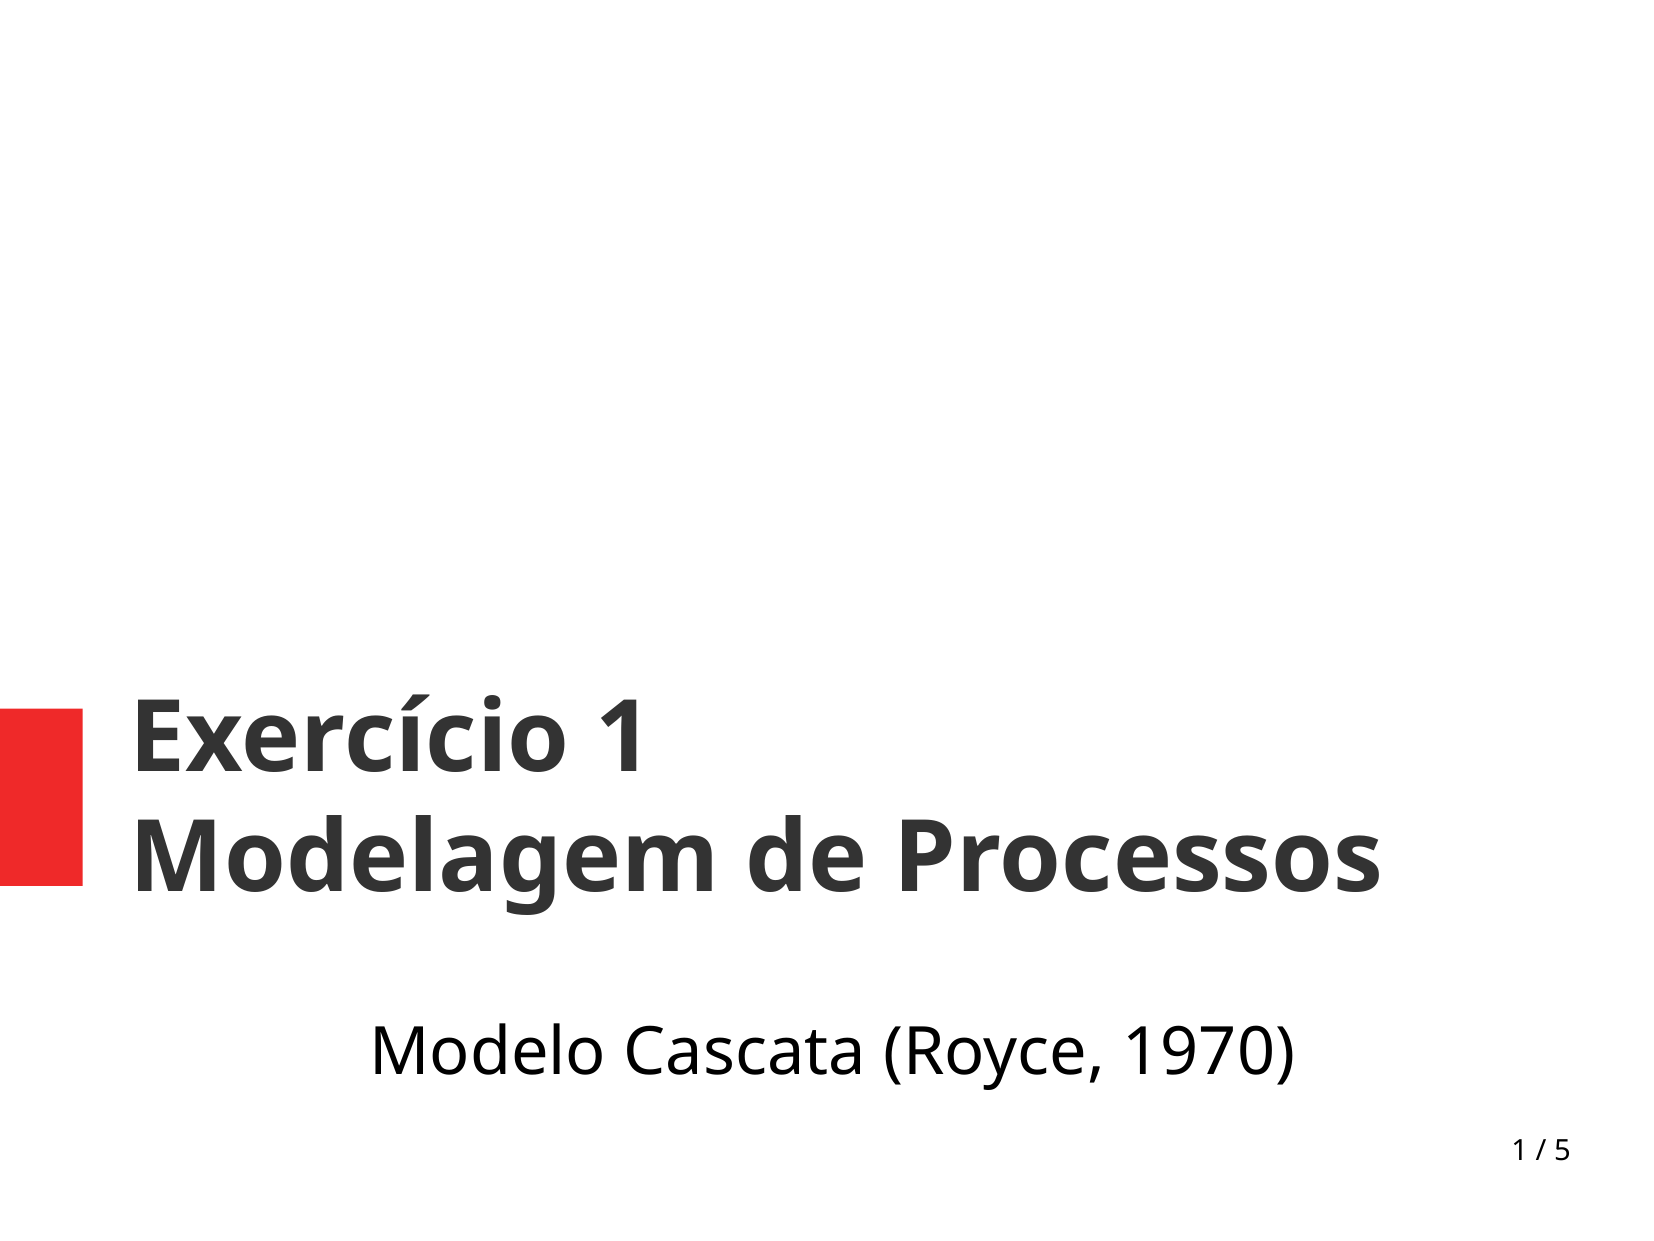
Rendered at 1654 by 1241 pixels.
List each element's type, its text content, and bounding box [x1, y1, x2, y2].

title Exercício 1 Modelagem de Processos [129, 655, 1536, 928]
subtitle Modelo Cascata (Royce, 1970) [129, 968, 1536, 1130]
